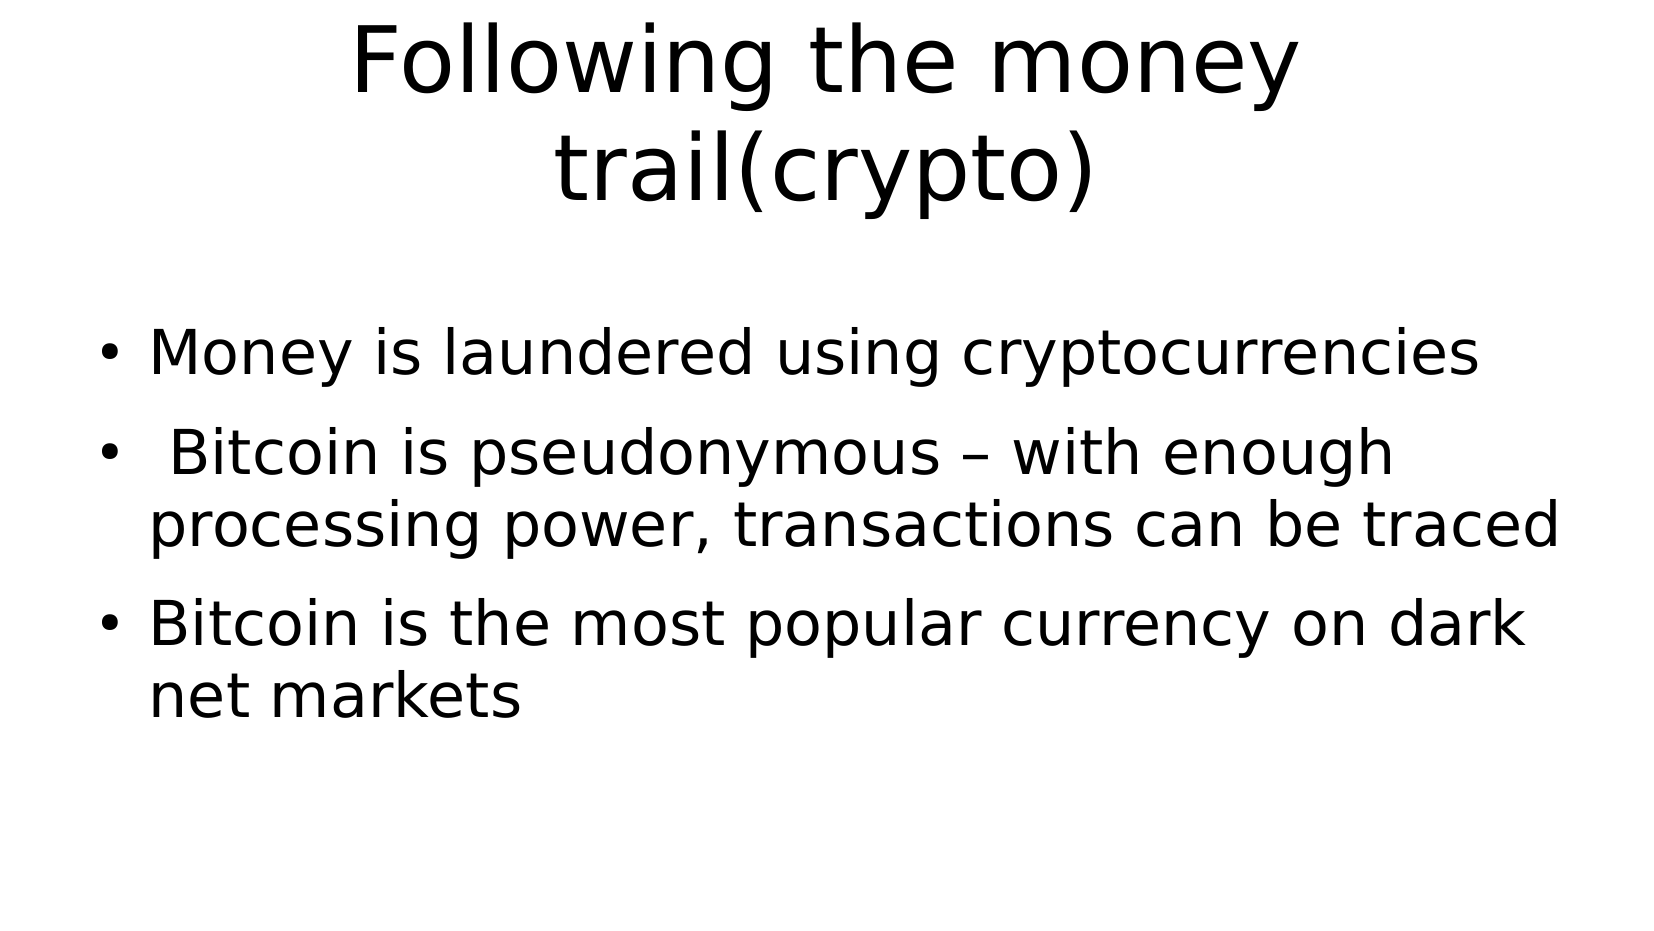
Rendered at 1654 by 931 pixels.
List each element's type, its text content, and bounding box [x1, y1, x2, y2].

title Following the money trail(crypto) [82, 7, 1571, 217]
list Money is laundered using cryptocurrencies Bitcoin is pseudonymous – with enough processing power, transactions can be traced Bitcoin is the most popular currency on dark net markets [82, 217, 1571, 758]
